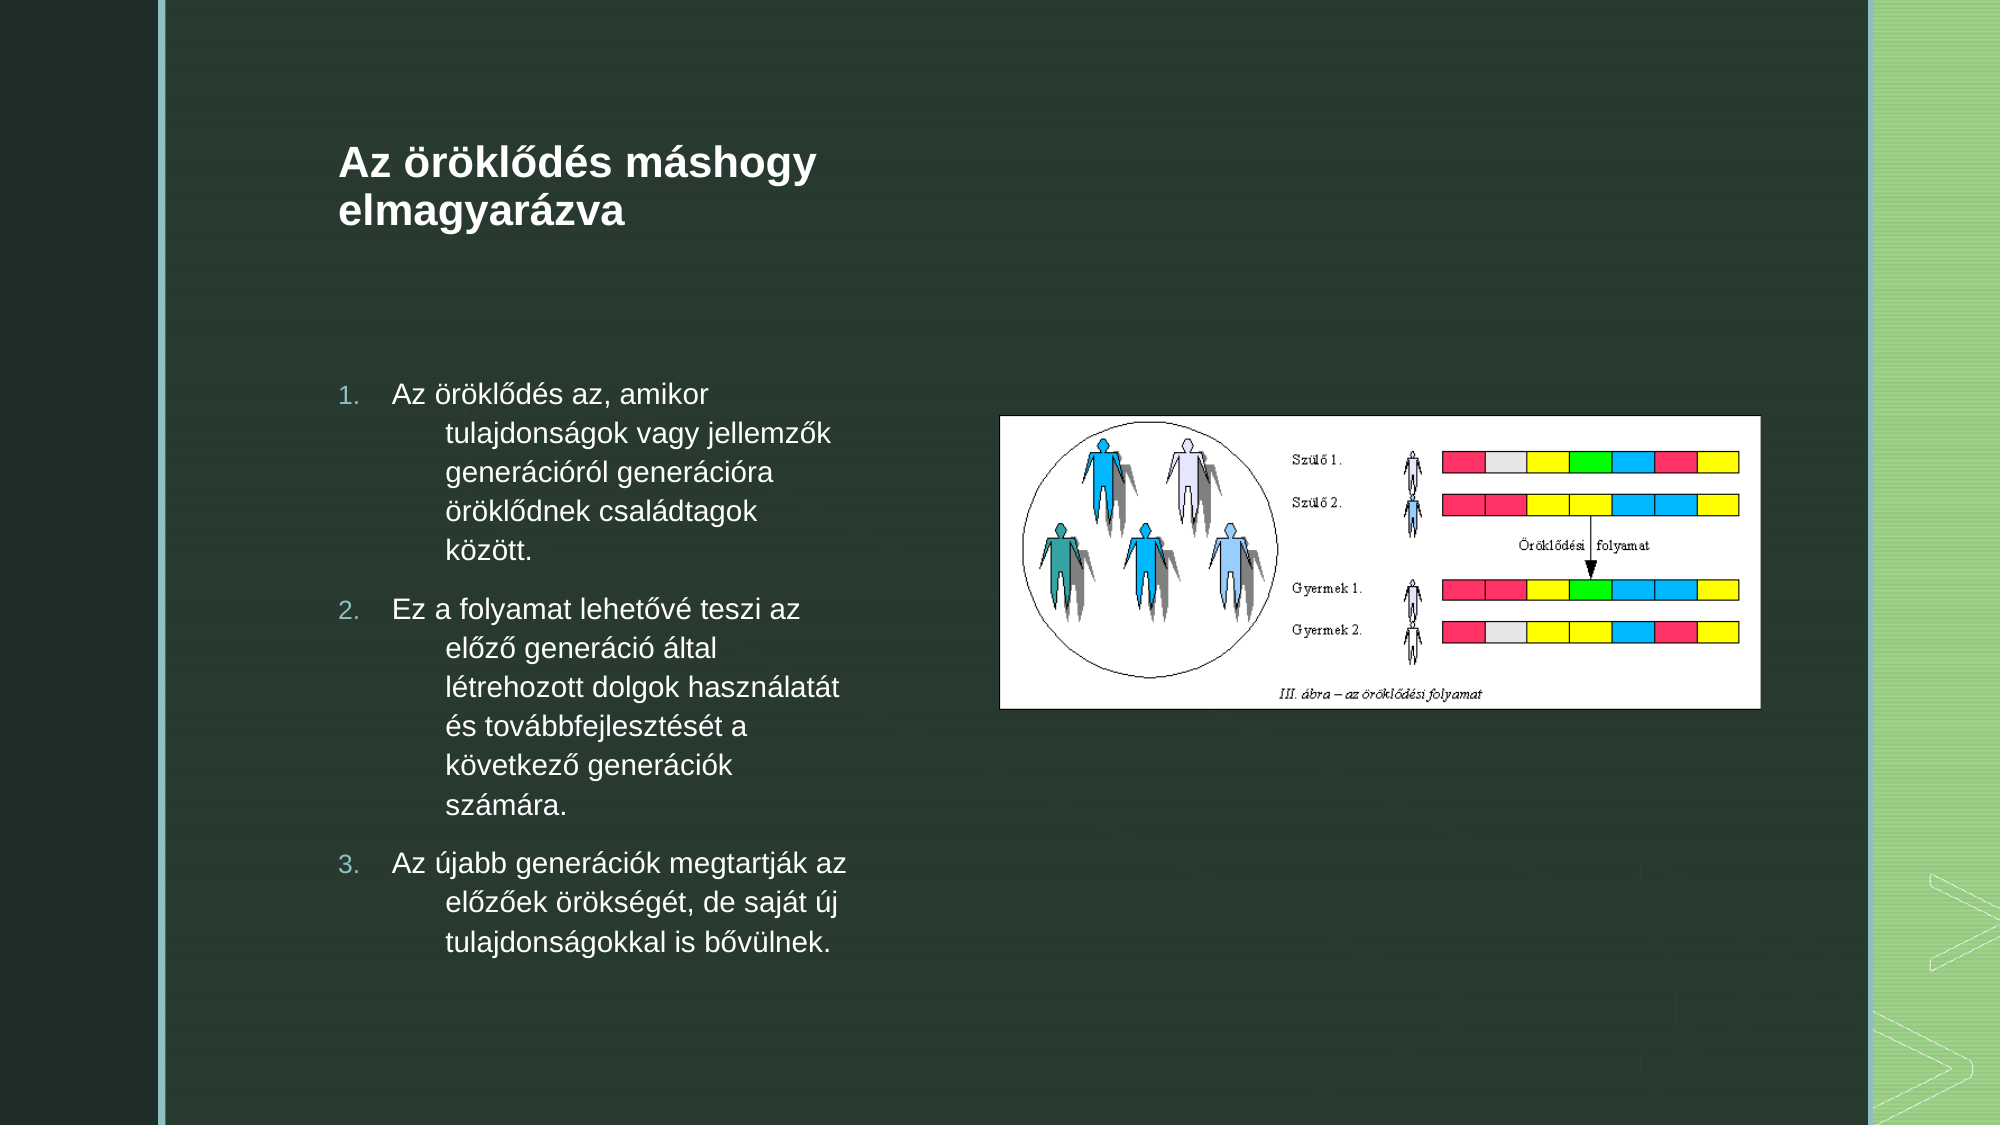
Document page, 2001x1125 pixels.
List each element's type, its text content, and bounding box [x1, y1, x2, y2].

text_box [0, 0, 1873, 1125]
list Az öröklődés az, amikor tulajdonságok vagy jellemzők generációról generációra öröklődnek családtagok között. Ez a folyamat lehetővé teszi az előző generáció által létrehozott dolgok használatát és továbbfejlesztését a következő generációk számára. Az újabb generációk megtartják az előzőek örökségét, de saját új tulajdonságokkal is bővülnek. [323, 336, 868, 993]
picture [999, 415, 1763, 710]
picture [1873, 0, 2000, 1125]
title Az öröklődés máshogy elmagyarázva [323, 132, 868, 310]
